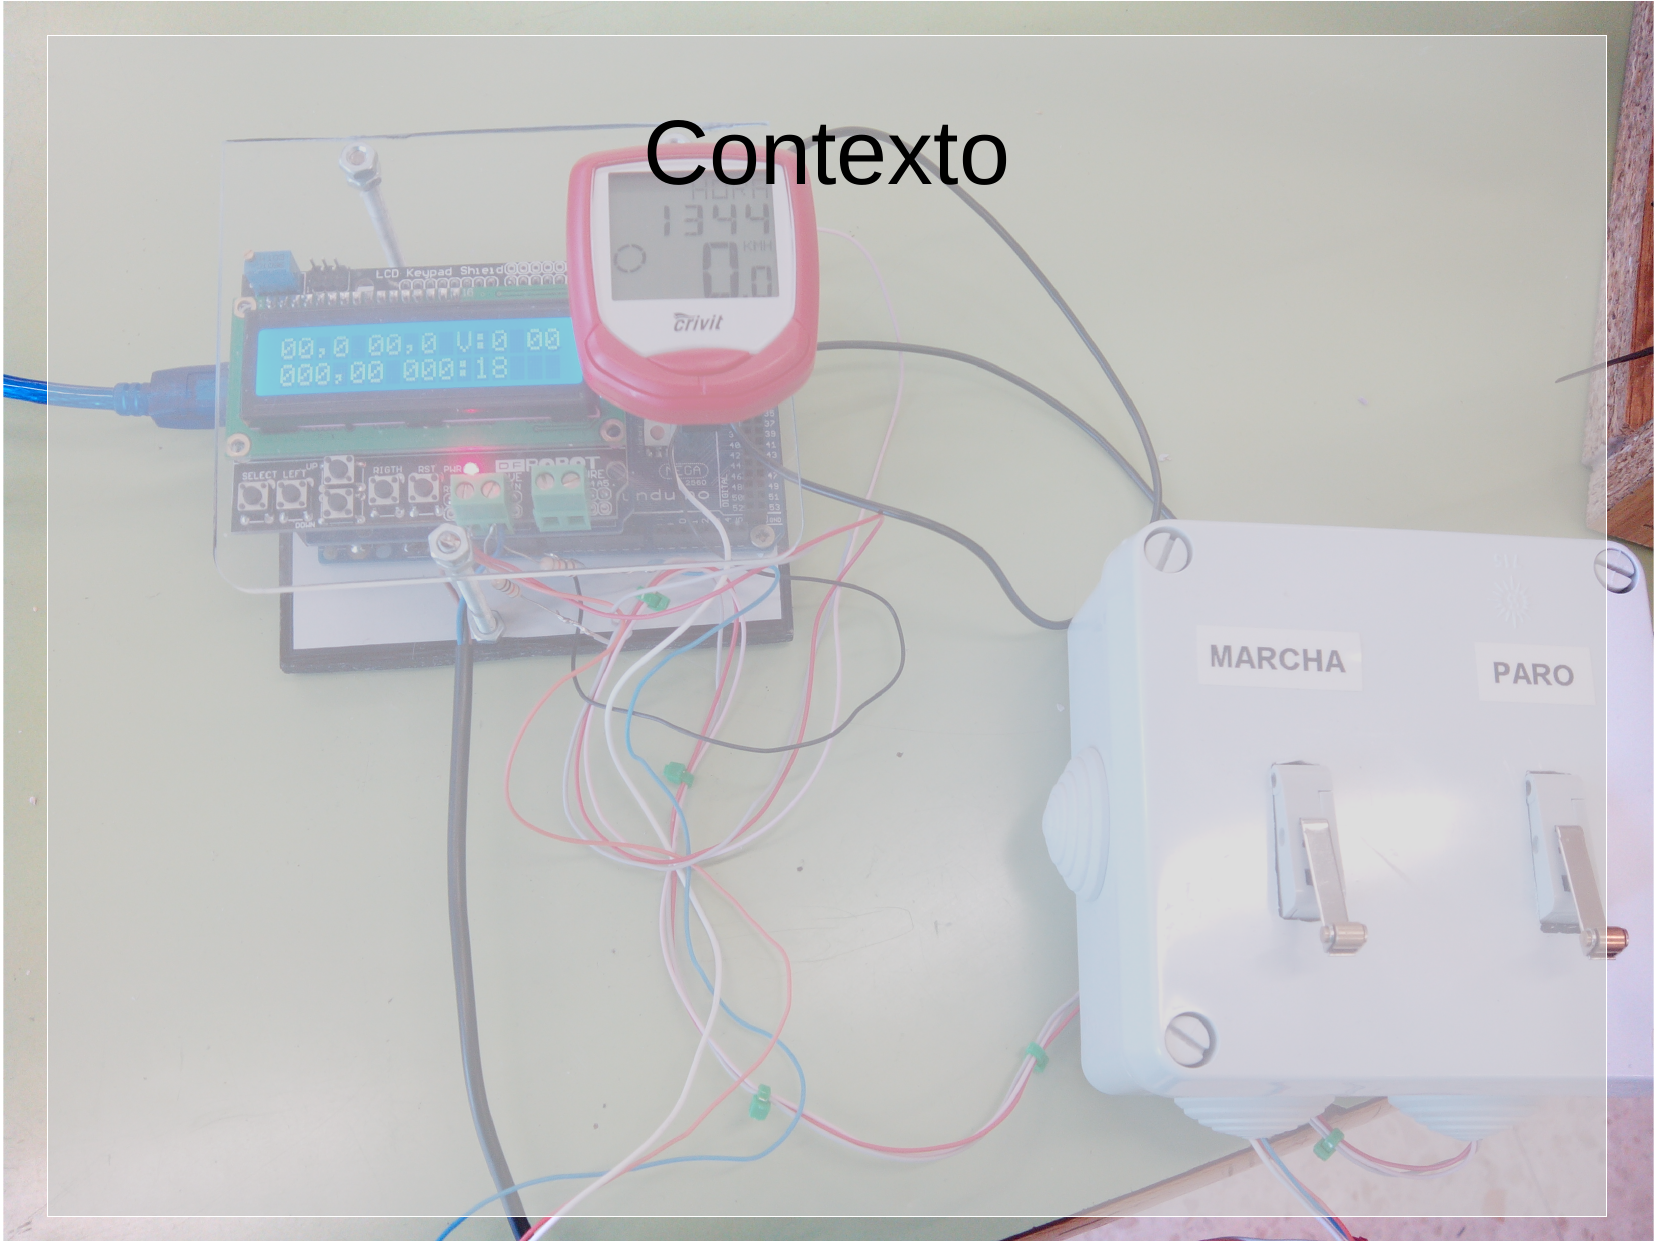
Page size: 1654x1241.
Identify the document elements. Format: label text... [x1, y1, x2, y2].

picture [3, 1, 1654, 1241]
title Contexto [82, 49, 1571, 257]
